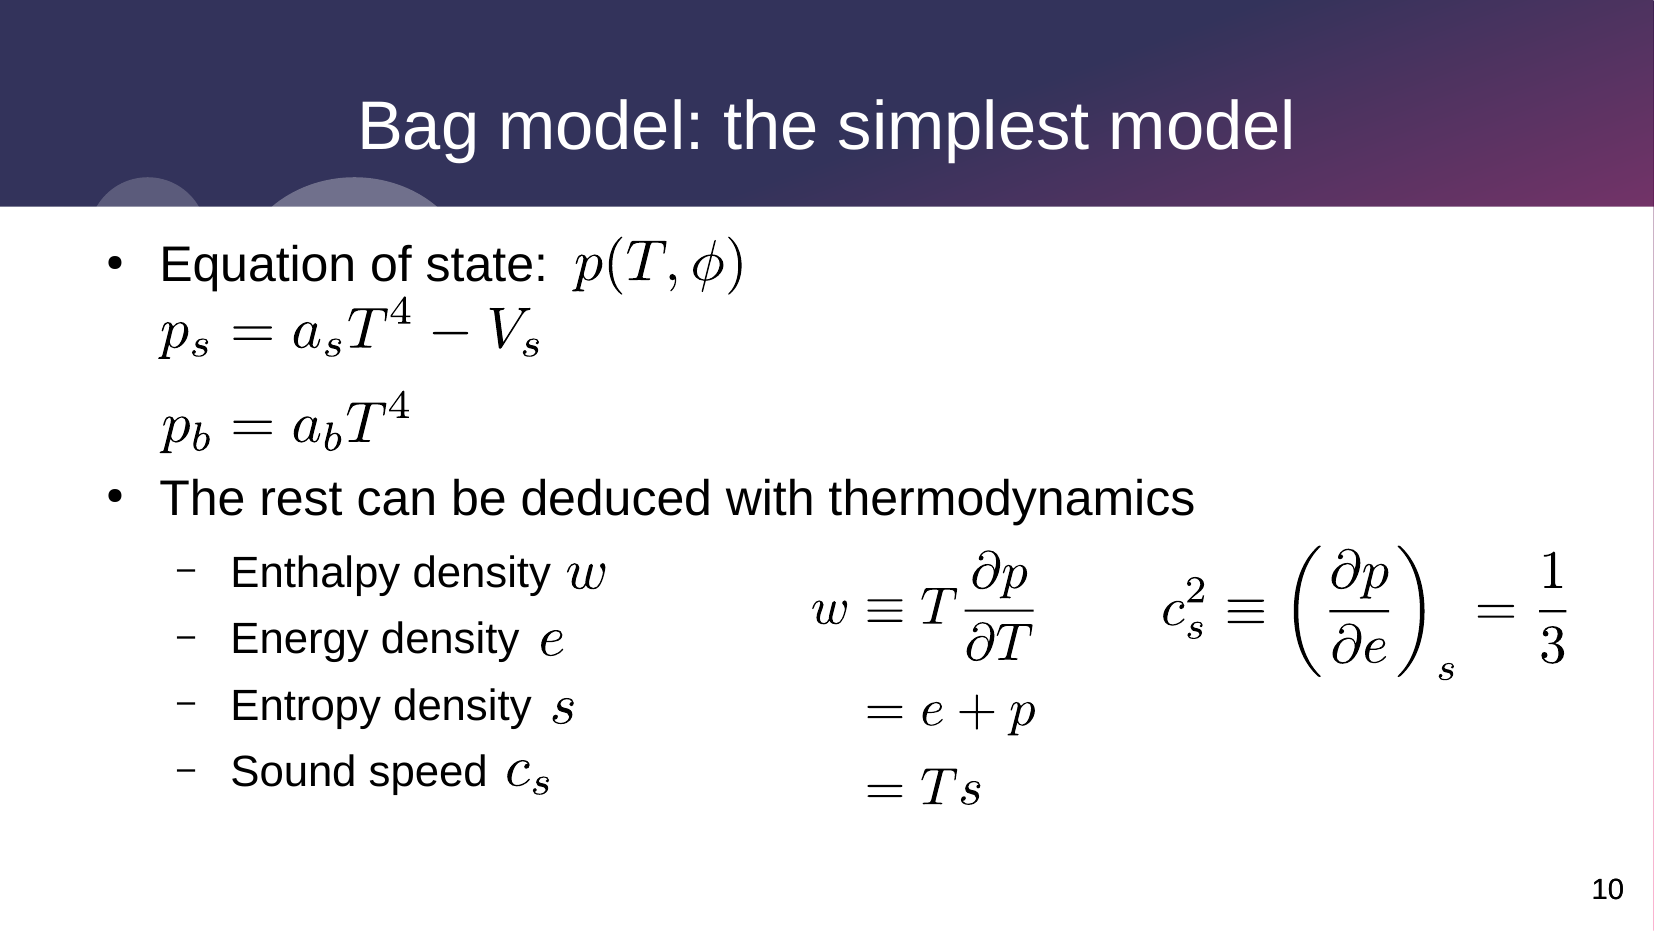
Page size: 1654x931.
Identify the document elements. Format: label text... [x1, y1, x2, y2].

picture [538, 630, 564, 657]
picture [158, 296, 539, 454]
picture [569, 234, 744, 297]
picture [504, 760, 550, 795]
list Equation of state: The rest can be deduced with thermodynamics Enthalpy density Energy density Entropy density Sound speed [88, 236, 1565, 827]
picture [549, 697, 574, 725]
picture [565, 563, 606, 590]
picture [1160, 545, 1567, 681]
picture [810, 550, 1035, 805]
title Bag model: the simplest model [88, 44, 1565, 207]
